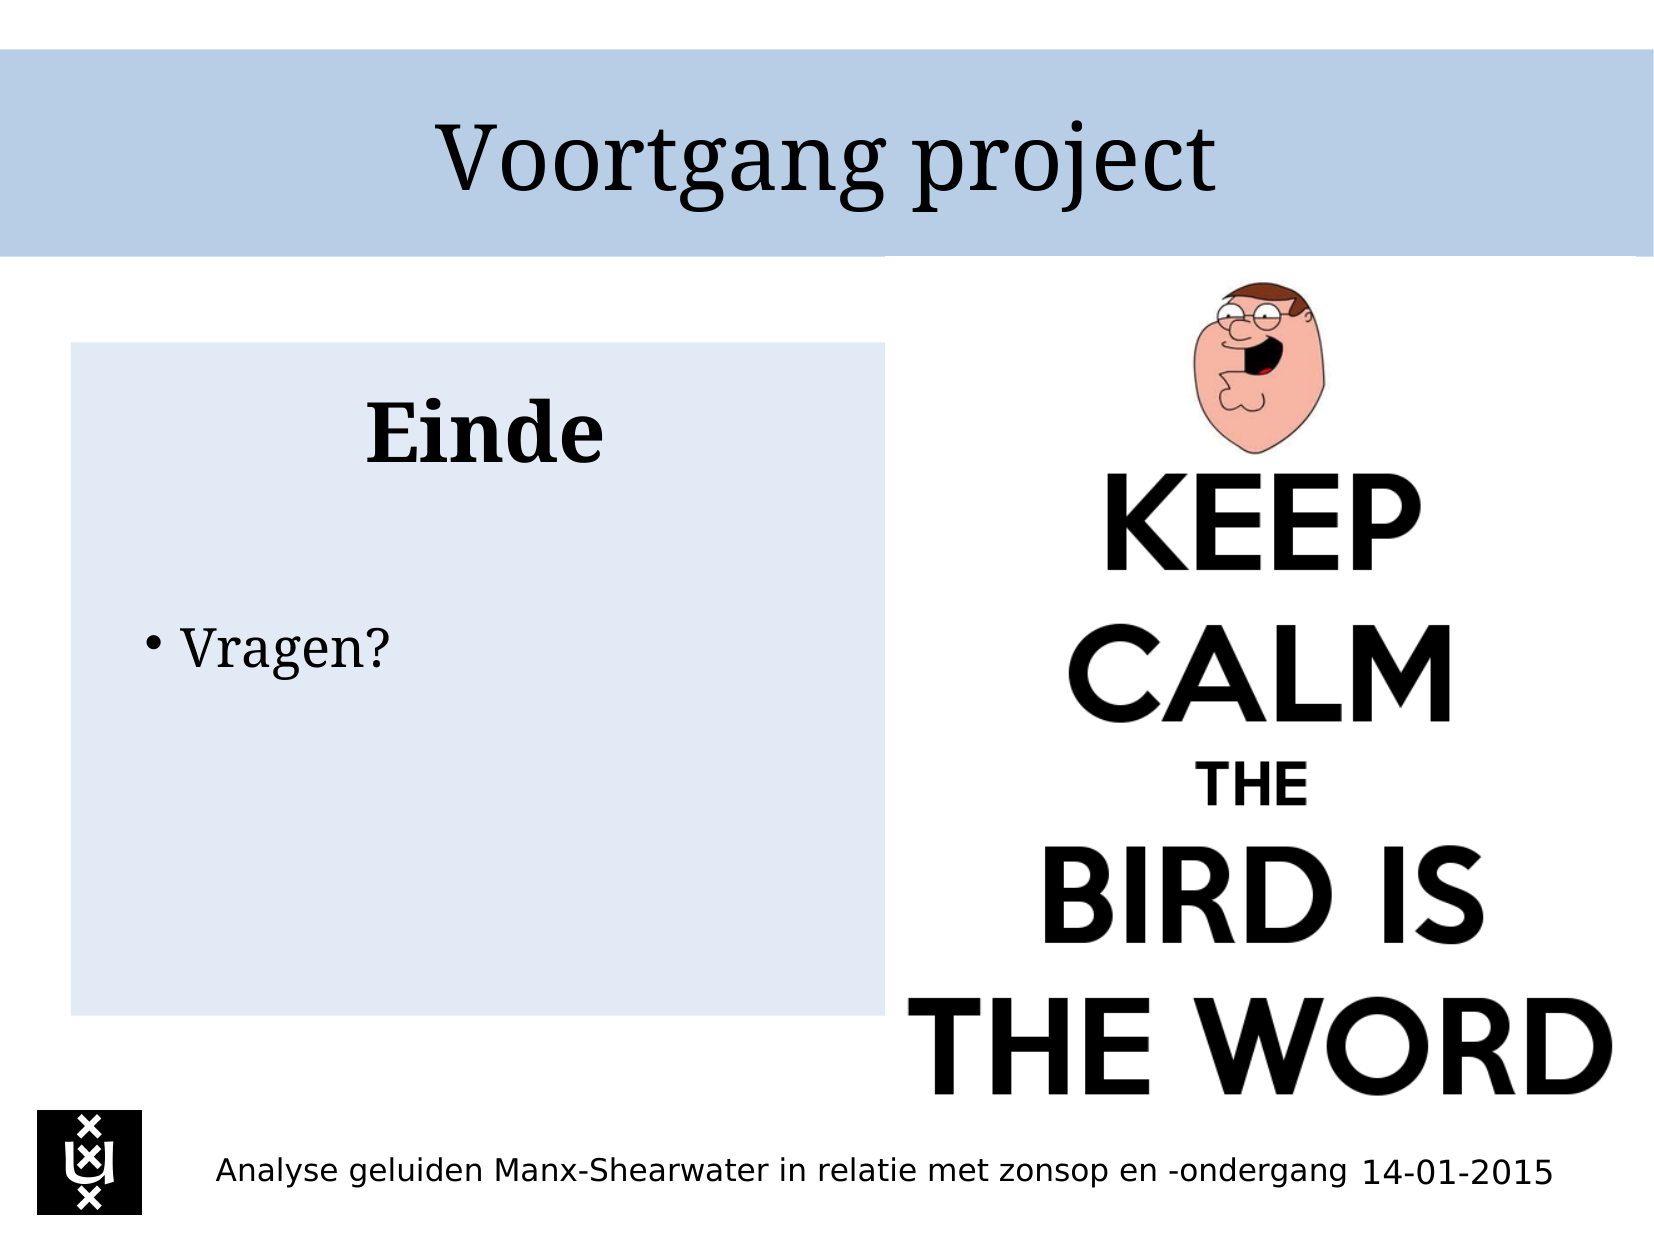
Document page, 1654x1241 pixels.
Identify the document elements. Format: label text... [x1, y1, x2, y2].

text_box Analyse geluiden Manx-Shearwater in relatie met zonsop en -ondergang [200, 1185, 1346, 1195]
picture [37, 1110, 142, 1215]
picture [885, 256, 1636, 1132]
text_box 14-01-2015 [1346, 1145, 1571, 1199]
title Voortgang project [0, 49, 1654, 257]
text_box [70, 342, 885, 1016]
text_box Einde Vragen? [129, 369, 1489, 1185]
